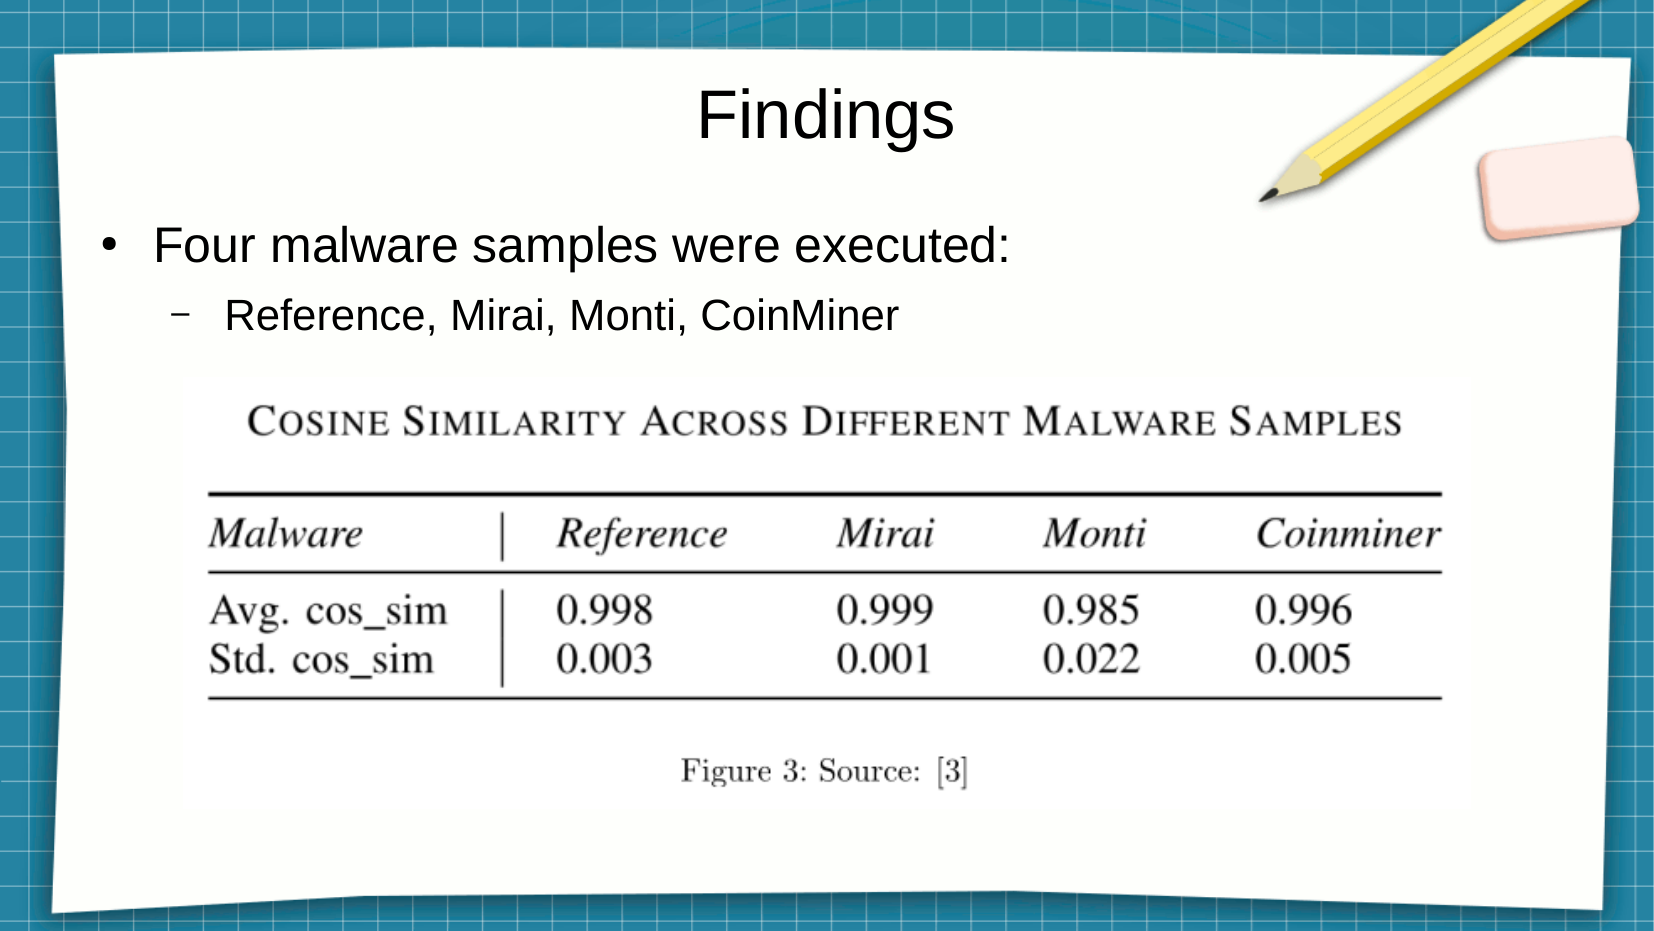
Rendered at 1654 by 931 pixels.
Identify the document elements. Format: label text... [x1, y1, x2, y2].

title Findings [82, 37, 1571, 193]
list Four malware samples were executed: Reference, Mirai, Monti, CoinMiner [82, 217, 1571, 758]
picture [0, 0, 1654, 931]
